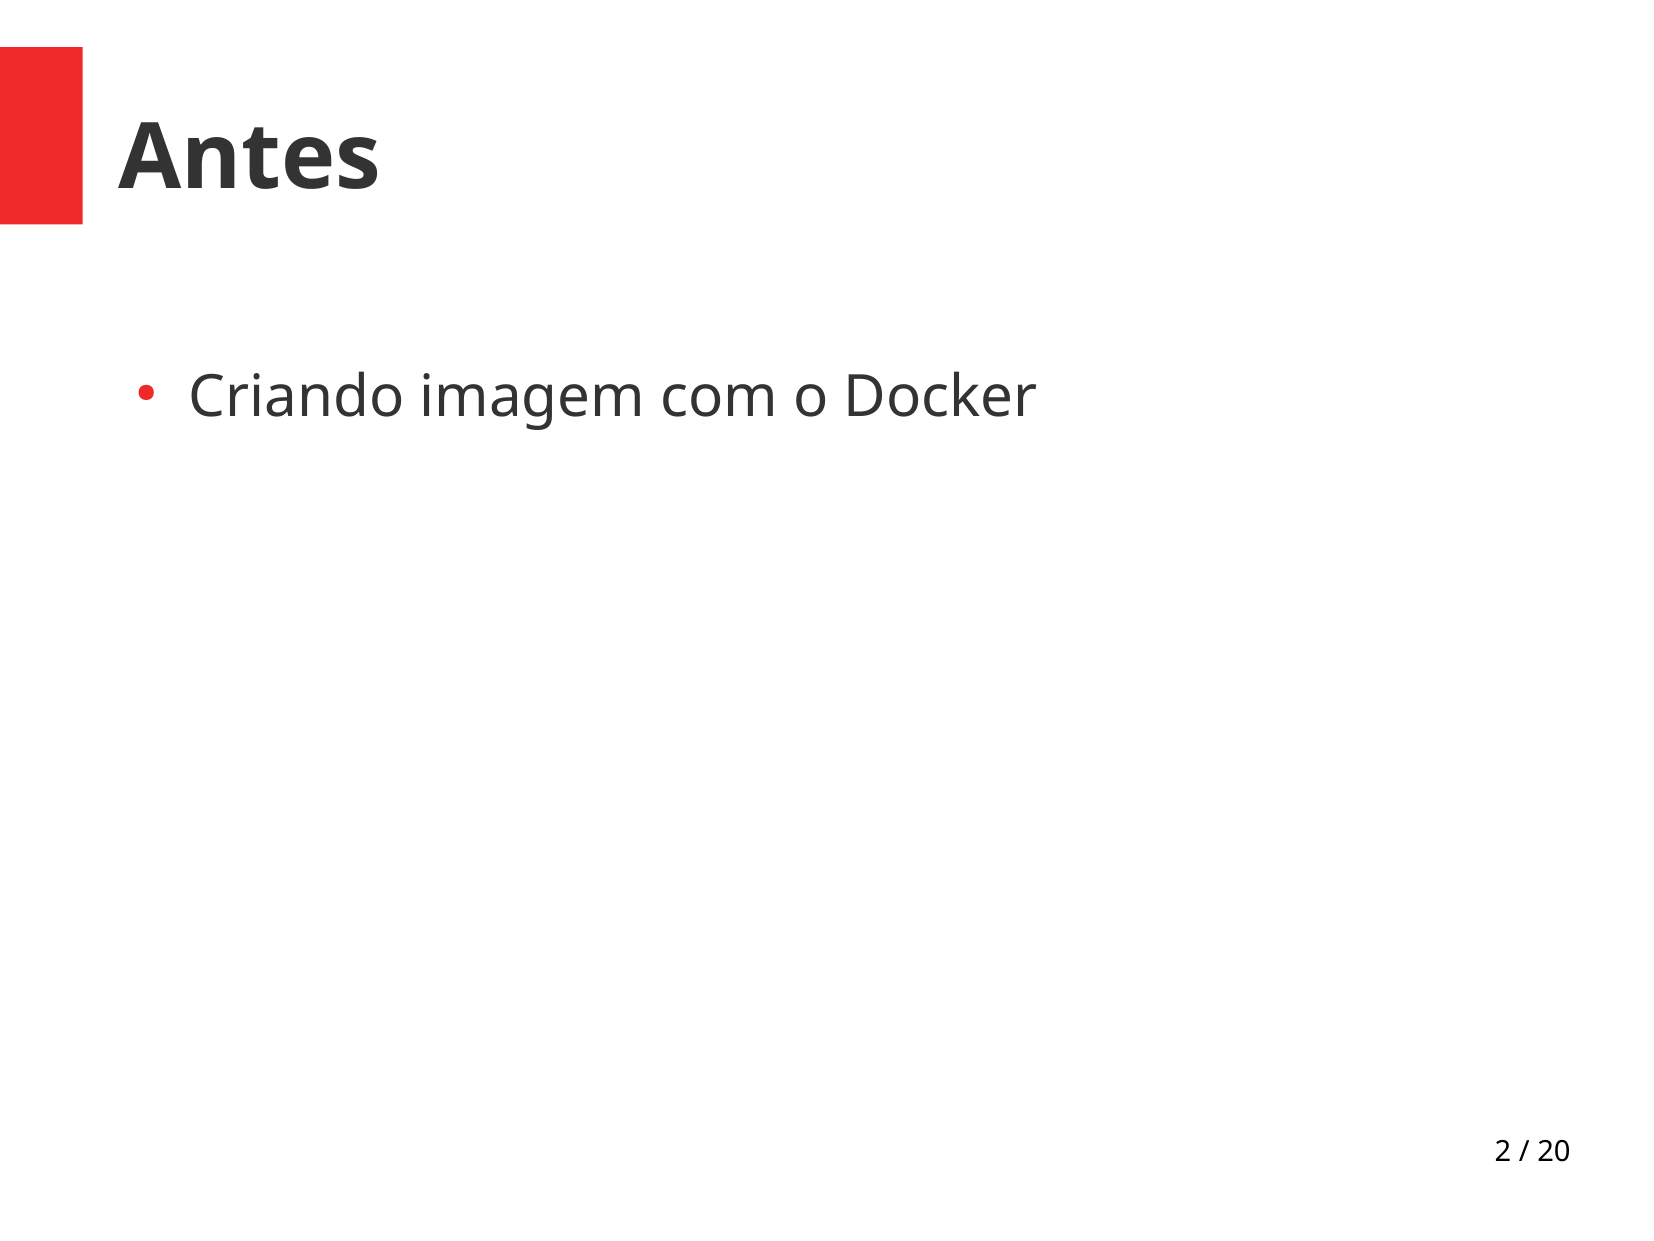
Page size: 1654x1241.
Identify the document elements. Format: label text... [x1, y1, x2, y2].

list Criando imagem com o Docker [118, 354, 1536, 1074]
title Antes [118, 49, 1571, 257]
